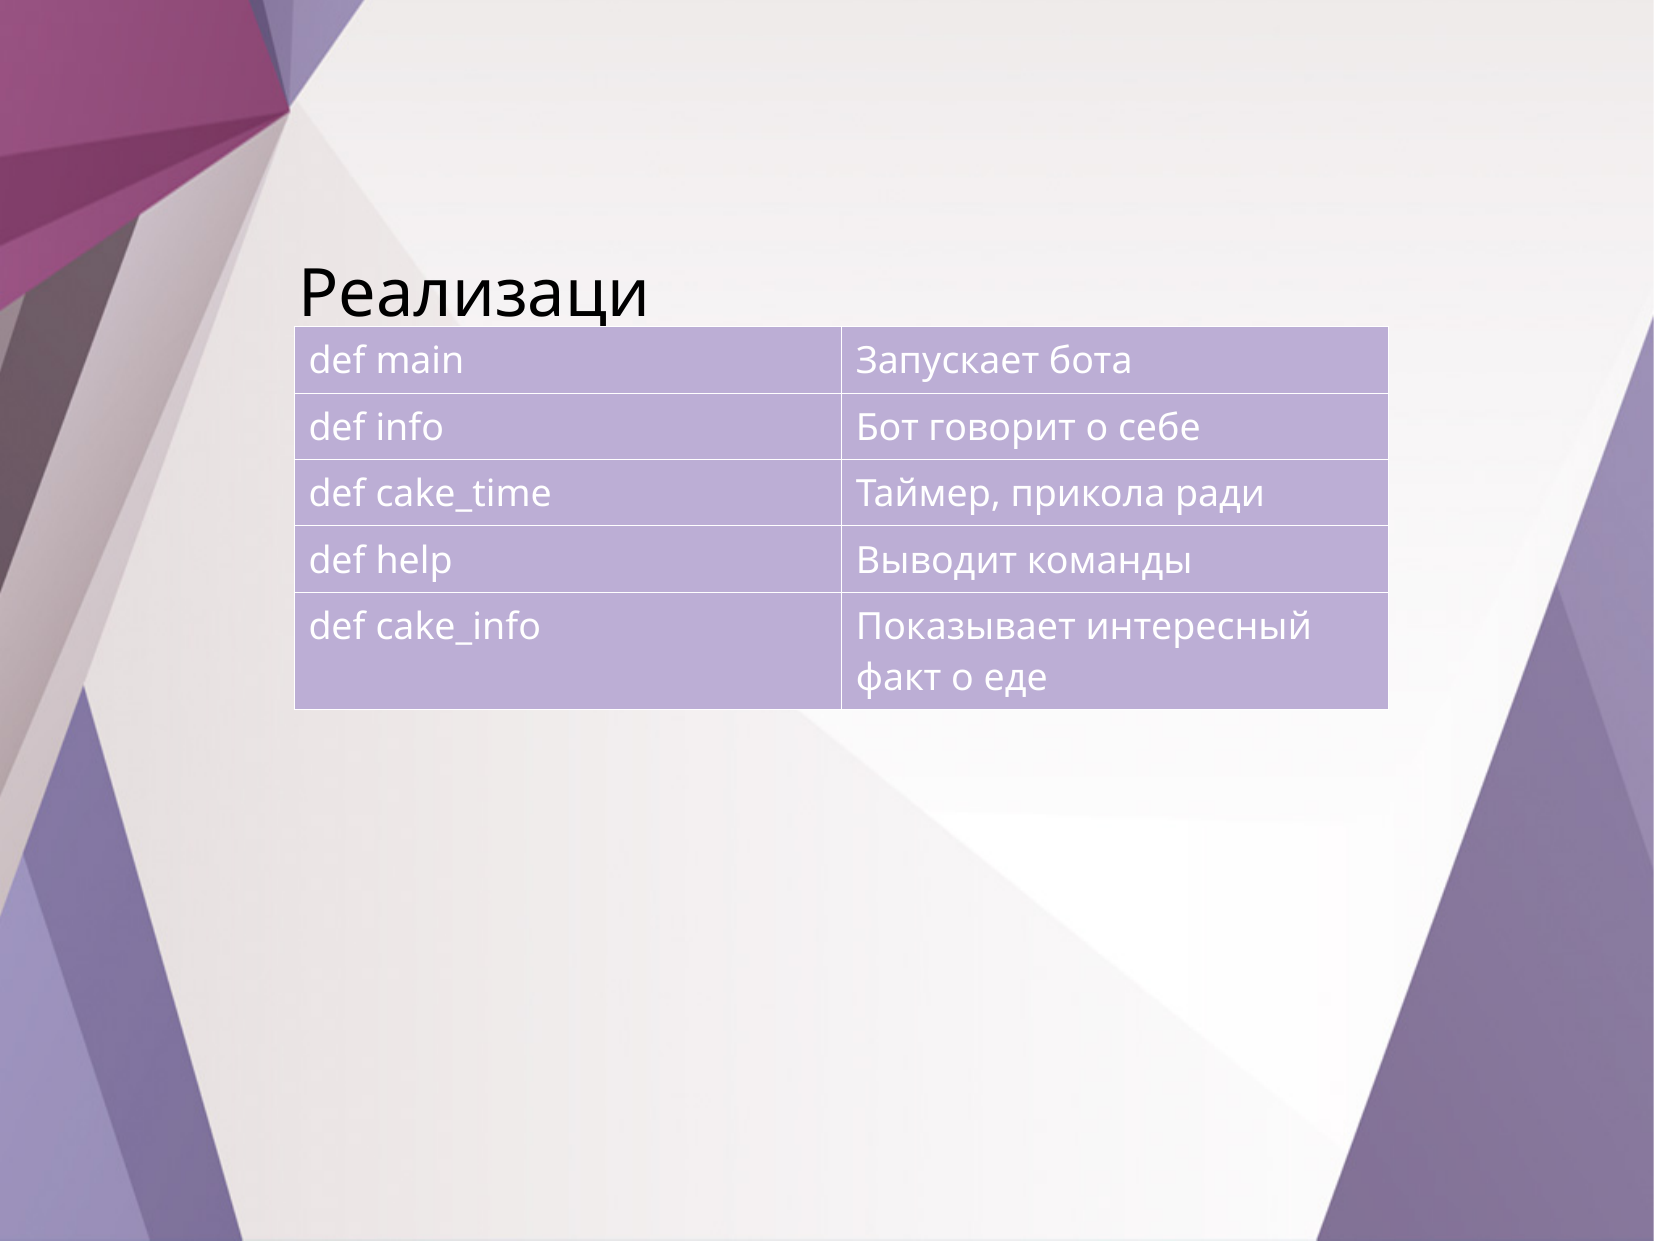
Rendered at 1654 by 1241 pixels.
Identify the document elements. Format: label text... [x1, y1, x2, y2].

table_cell Выводит команды [842, 526, 1388, 592]
table_cell def help [295, 526, 841, 592]
table_cell Показывает интересный факт о еде [842, 593, 1388, 709]
table_cell Бот говорит о себе [842, 394, 1388, 459]
table_cell def info [295, 394, 841, 459]
table_cell def cake_time [295, 460, 841, 525]
text_box Реализация [283, 237, 674, 319]
table_cell Таймер, прикола ради [842, 460, 1388, 525]
table_header Запускает бота [842, 327, 1388, 393]
picture [0, 0, 1654, 1241]
table_header def main [295, 327, 841, 393]
table_cell def cake_info [295, 593, 841, 709]
